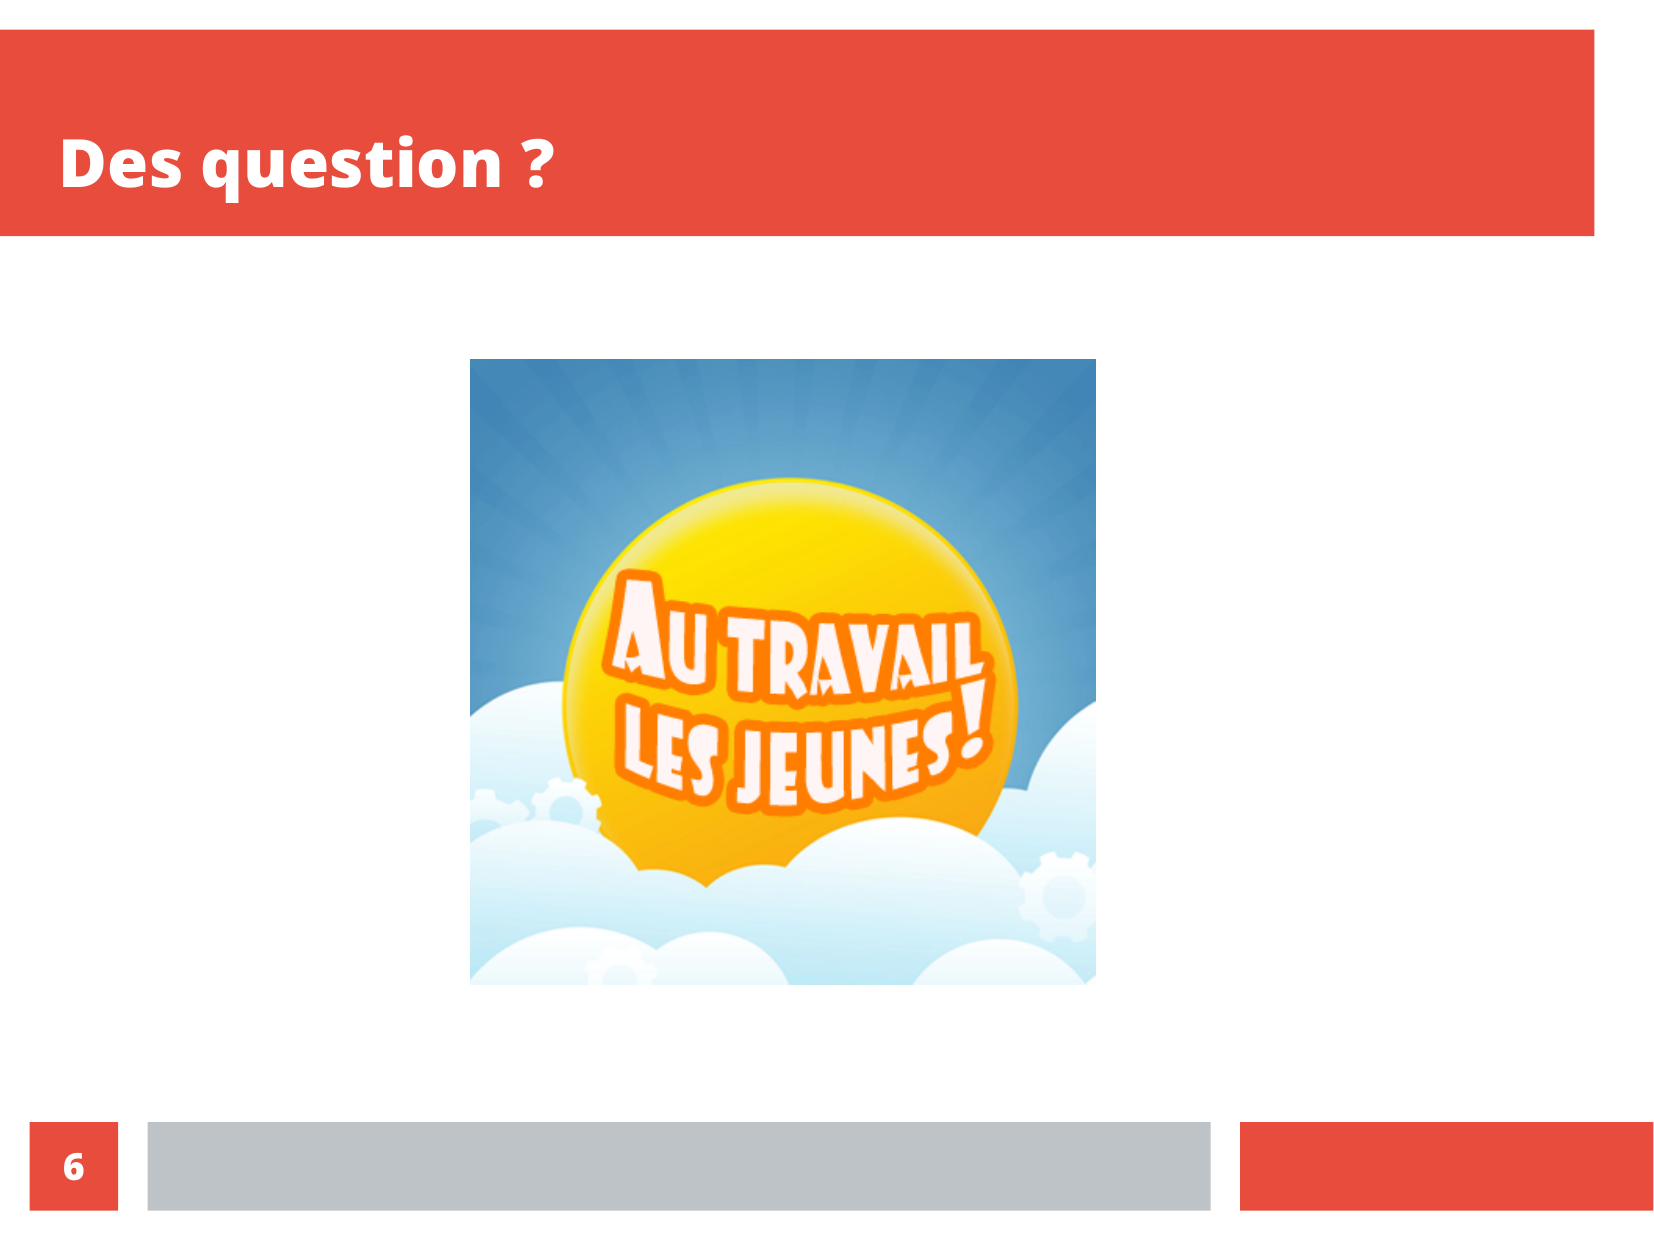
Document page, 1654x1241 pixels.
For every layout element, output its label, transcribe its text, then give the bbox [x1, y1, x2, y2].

title Des question ? [59, 59, 1595, 207]
picture [470, 359, 1096, 985]
